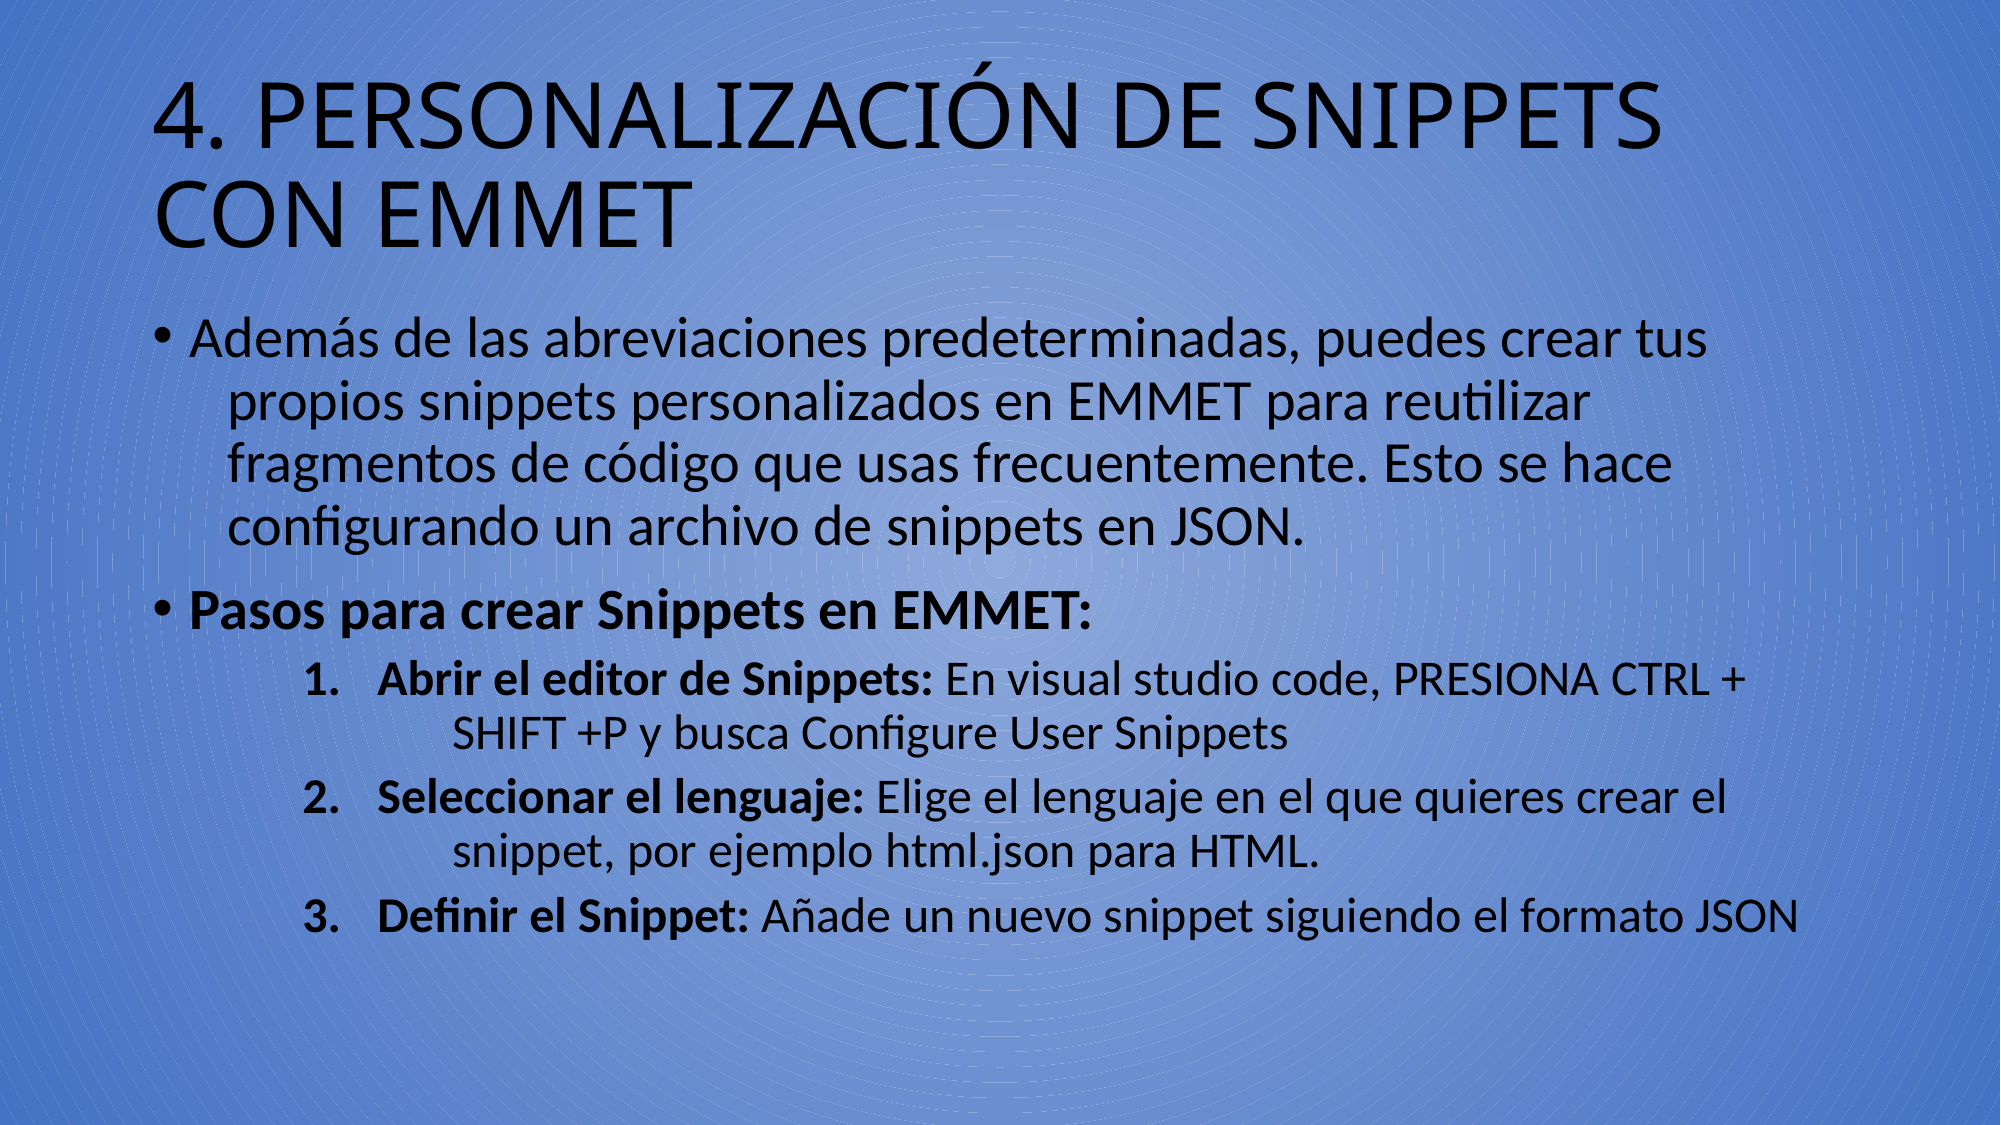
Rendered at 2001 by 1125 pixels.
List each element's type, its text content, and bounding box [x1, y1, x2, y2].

list Además de las abreviaciones predeterminadas, puedes crear tus propios snippets personalizados en EMMET para reutilizar fragmentos de código que usas frecuentemente. Esto se hace configurando un archivo de snippets en JSON. Pasos para crear Snippets en EMMET: Abrir el editor de Snippets: En visual studio code, PRESIONA CTRL + SHIFT +P y busca Configure User Snippets Seleccionar el lenguaje: Elige el lenguaje en el que quieres crear el snippet, por ejemplo html.json para HTML. Definir el Snippet: Añade un nuevo snippet siguiendo el formato JSON [137, 299, 1863, 1014]
title 4. PERSONALIZACIÓN DE SNIPPETS CON EMMET [137, 59, 1863, 278]
